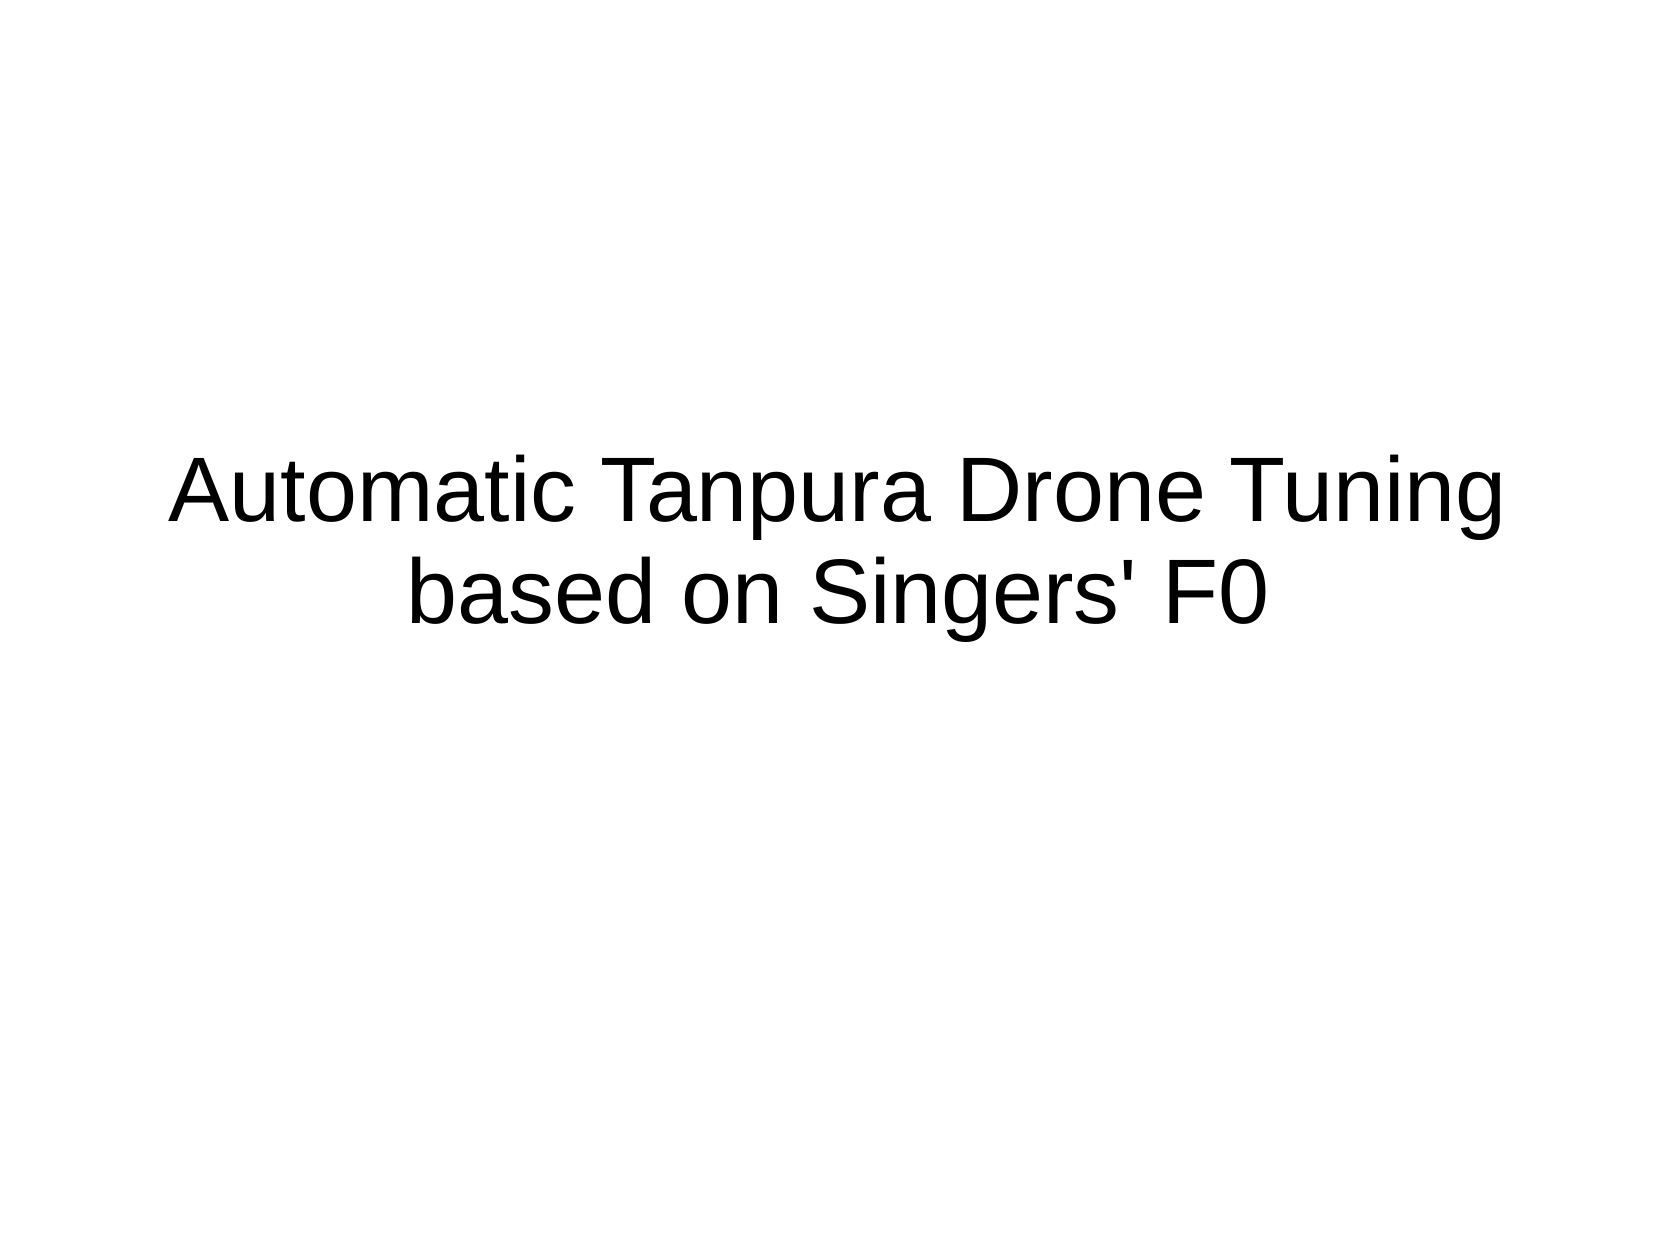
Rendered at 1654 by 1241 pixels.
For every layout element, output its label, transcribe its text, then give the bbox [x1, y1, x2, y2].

title Automatic Tanpura Drone Tuning based on Singers' F0 [94, 437, 1583, 645]
